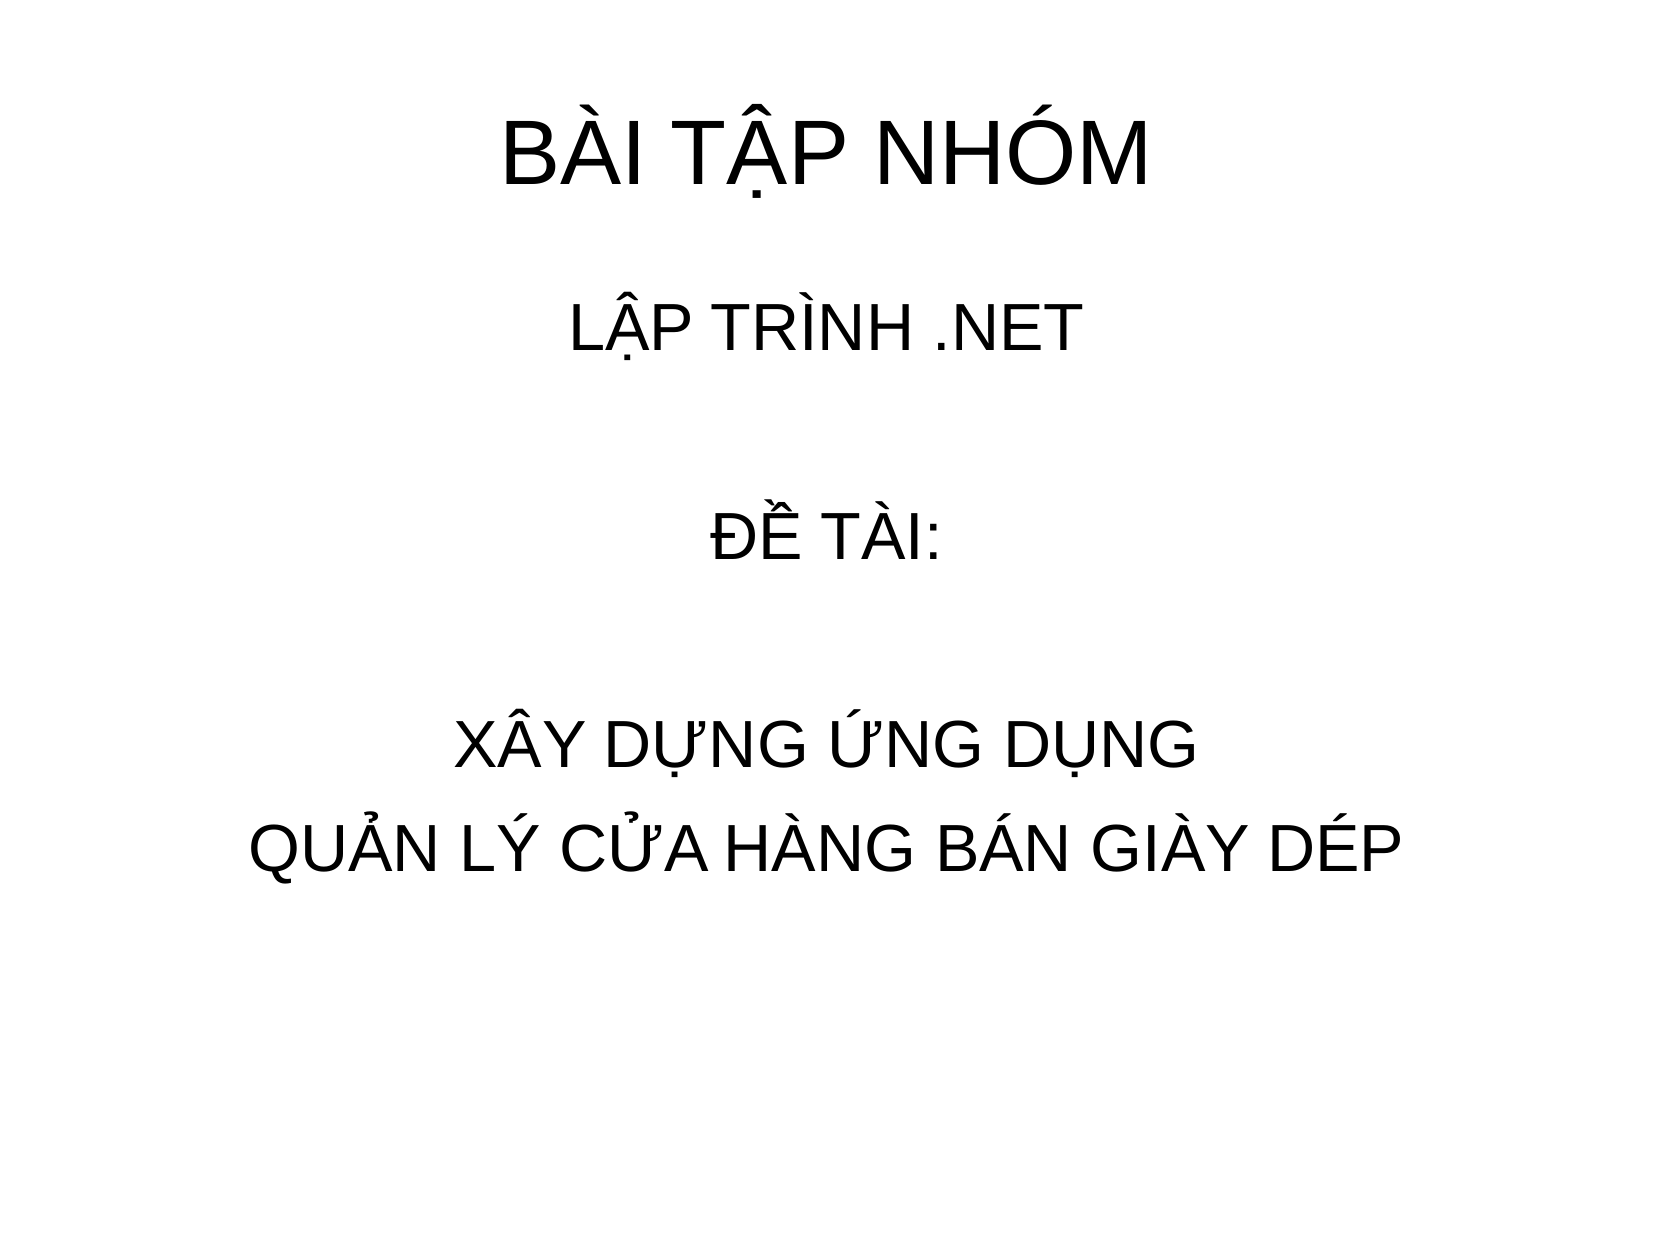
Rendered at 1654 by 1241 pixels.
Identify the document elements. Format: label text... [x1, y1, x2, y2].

title BÀI TẬP NHÓM [82, 49, 1571, 257]
list LẬP TRÌNH .NET ĐỀ TÀI: XÂY DỰNG ỨNG DỤNG QUẢN LÝ CỬA HÀNG BÁN GIÀY DÉP [82, 290, 1571, 1109]
